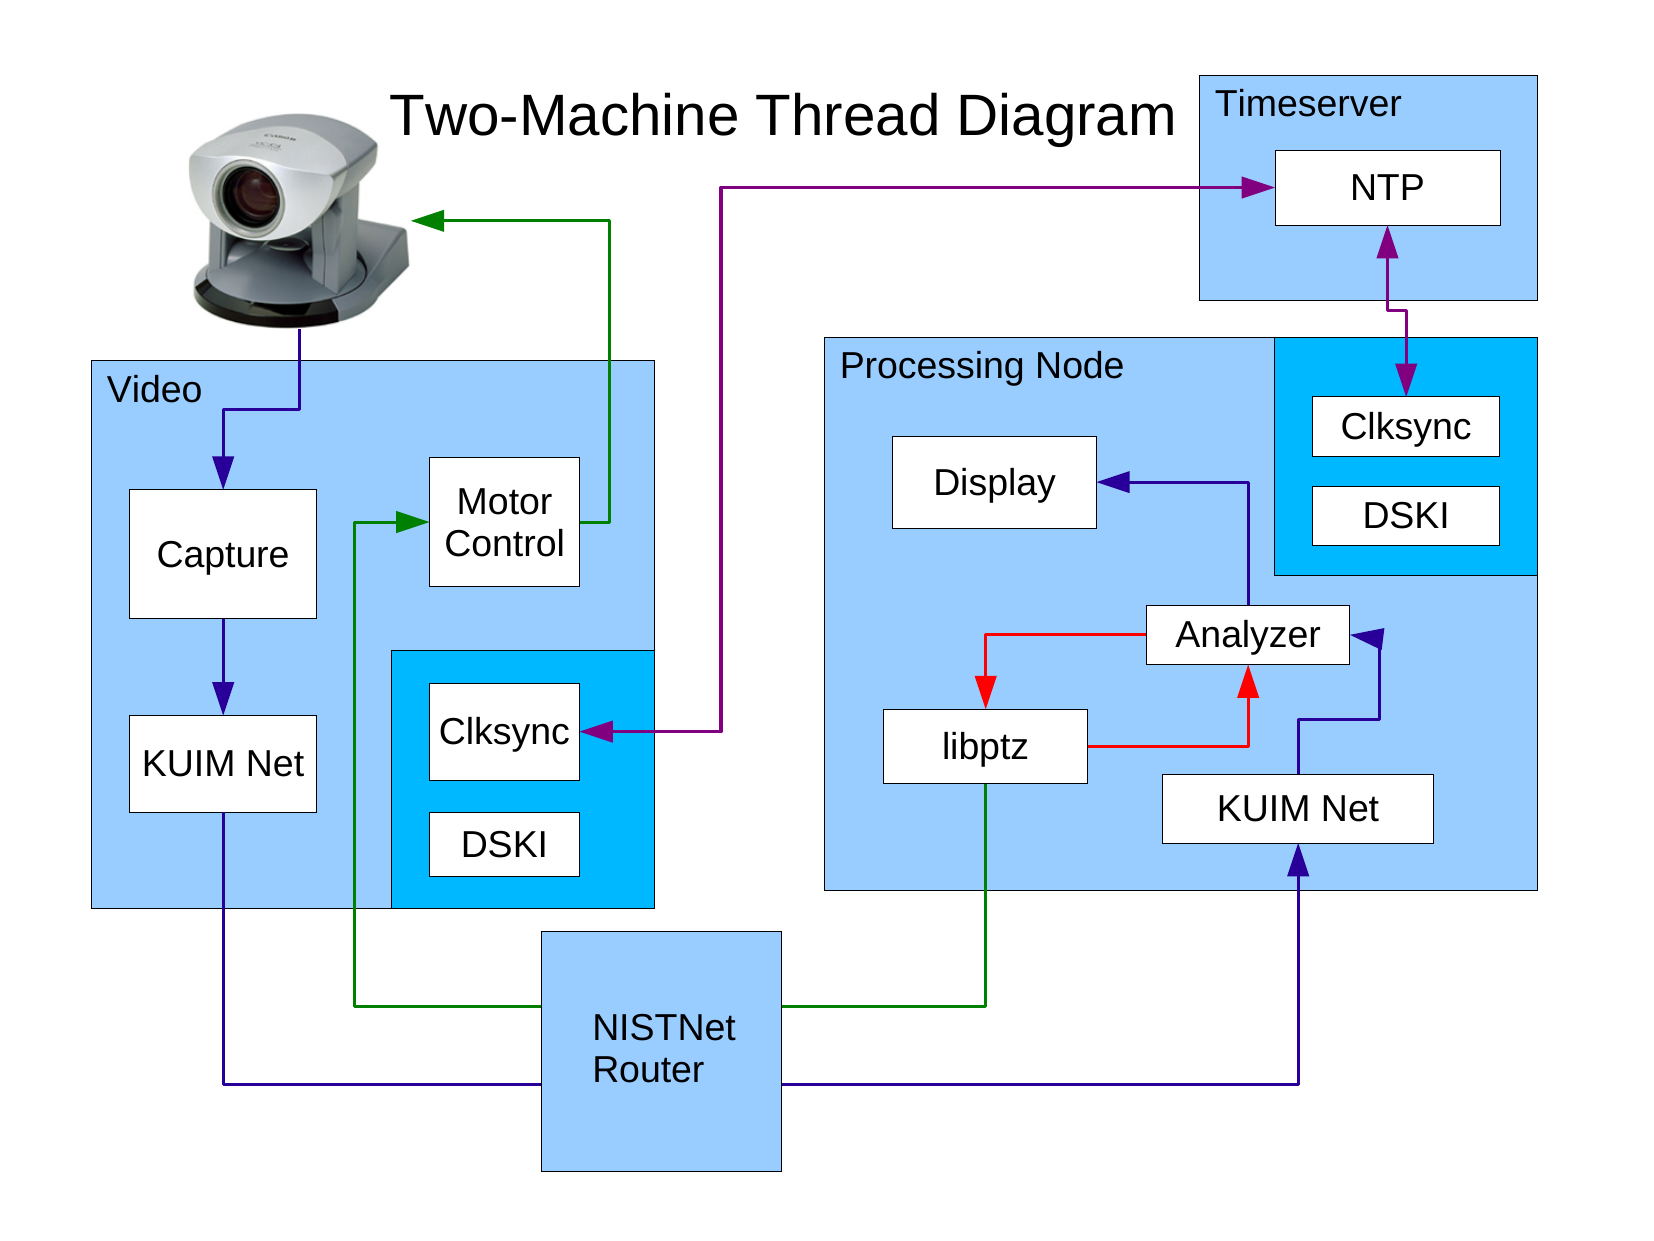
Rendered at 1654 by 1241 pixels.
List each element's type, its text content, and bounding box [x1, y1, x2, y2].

text_box Processing Node [825, 337, 1227, 429]
text_box Clksync [429, 683, 580, 781]
text_box [1199, 75, 1538, 301]
text_box [987, 636, 1378, 891]
text_box Capture [129, 489, 317, 619]
text_box DSKI [429, 812, 580, 877]
text_box libptz [883, 709, 1088, 784]
text_box Timeserver [1200, 75, 1418, 132]
text_box Motor Control [429, 457, 580, 587]
text_box Video [92, 360, 218, 418]
text_box [541, 931, 782, 1172]
text_box KUIM Net [129, 715, 317, 813]
text_box [1199, 188, 1386, 301]
text_box DSKI [1312, 486, 1500, 546]
text_box NISTNet Router [577, 999, 752, 1098]
text_box Clksync [1312, 396, 1500, 457]
text_box [224, 360, 608, 909]
text_box NTP [1275, 150, 1501, 226]
text_box Display [892, 436, 1097, 529]
text_box [824, 337, 1538, 891]
text_box KUIM Net [1162, 774, 1434, 844]
text_box [987, 636, 1247, 745]
text_box Analyzer [1146, 605, 1350, 665]
text_box [91, 360, 298, 909]
text_box Two-Machine Thread Diagram [375, 75, 1194, 155]
picture [187, 112, 411, 330]
text_box [356, 360, 655, 909]
